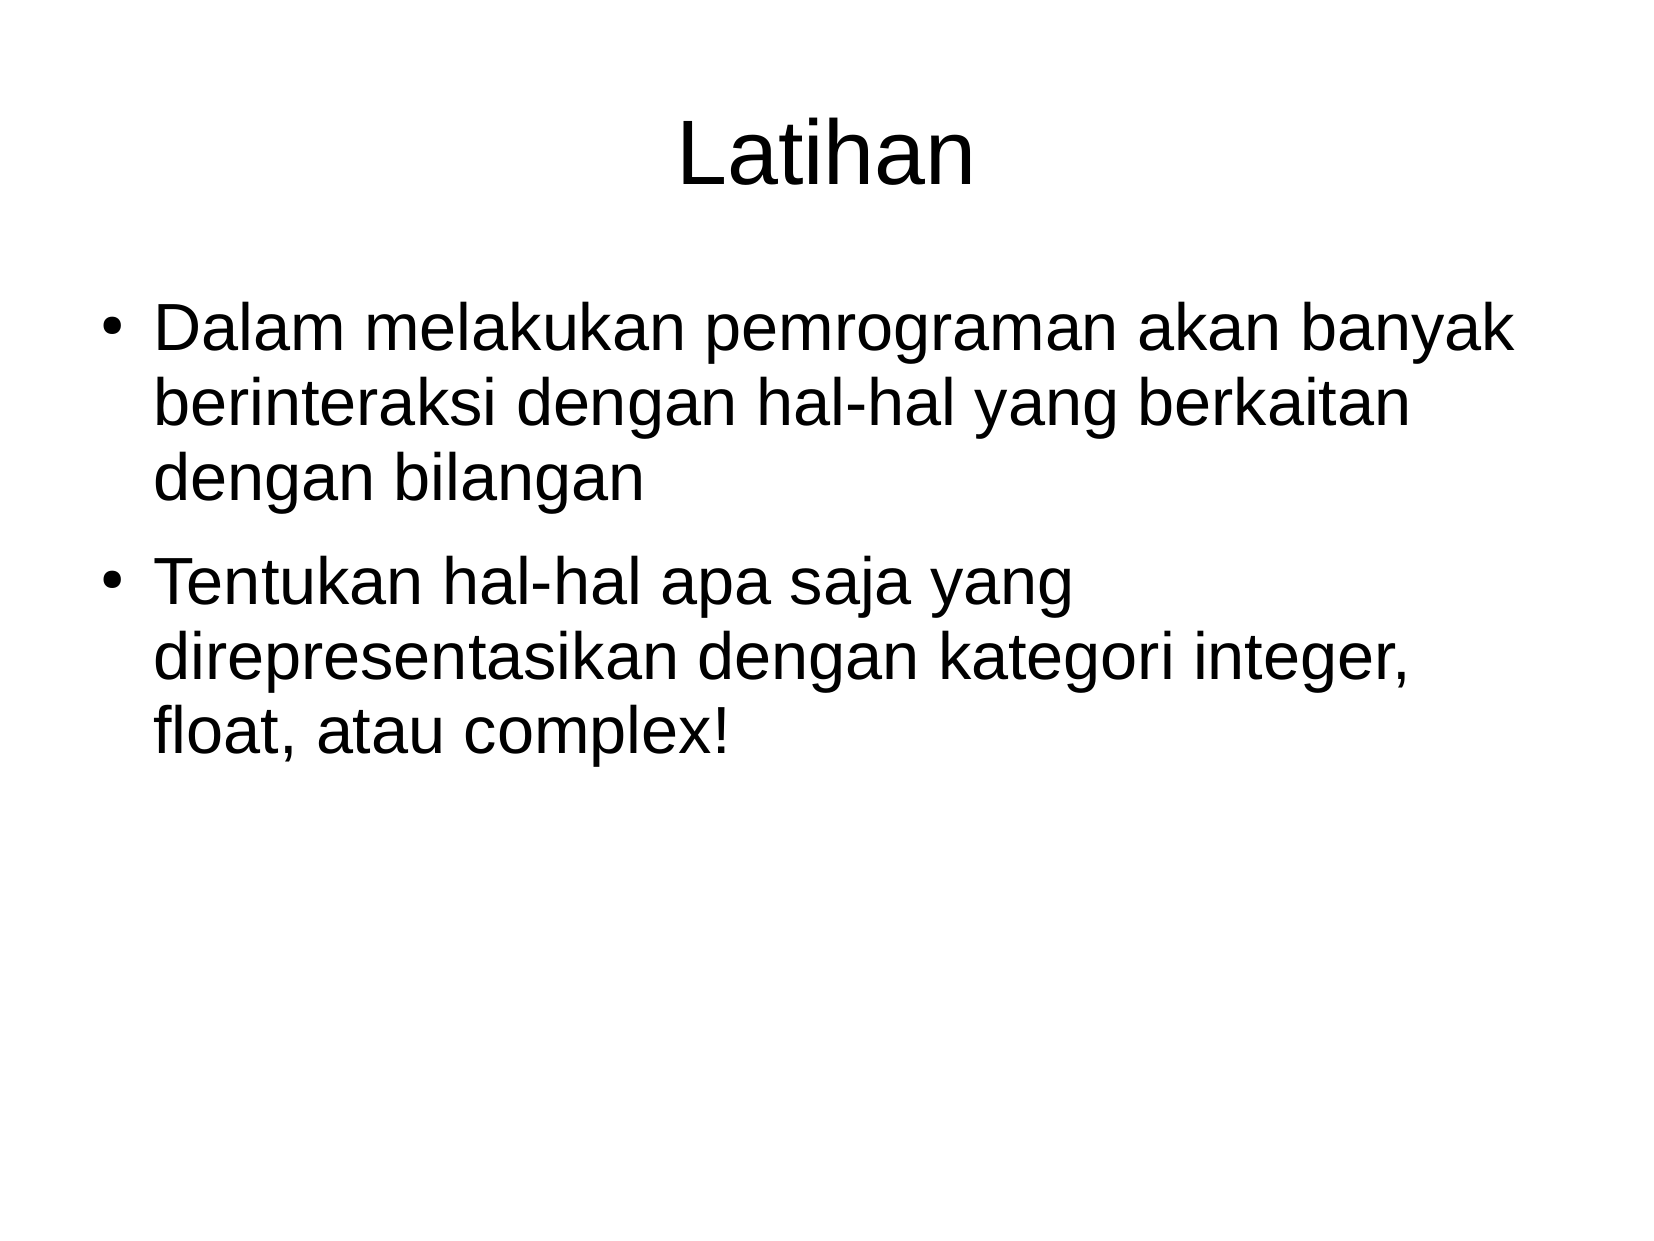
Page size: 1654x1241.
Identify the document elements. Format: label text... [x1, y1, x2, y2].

list Dalam melakukan pemrograman akan banyak berinteraksi dengan hal-hal yang berkaitan dengan bilangan Tentukan hal-hal apa saja yang direpresentasikan dengan kategori integer, float, atau complex! [82, 290, 1571, 1010]
title Latihan [82, 49, 1571, 257]
